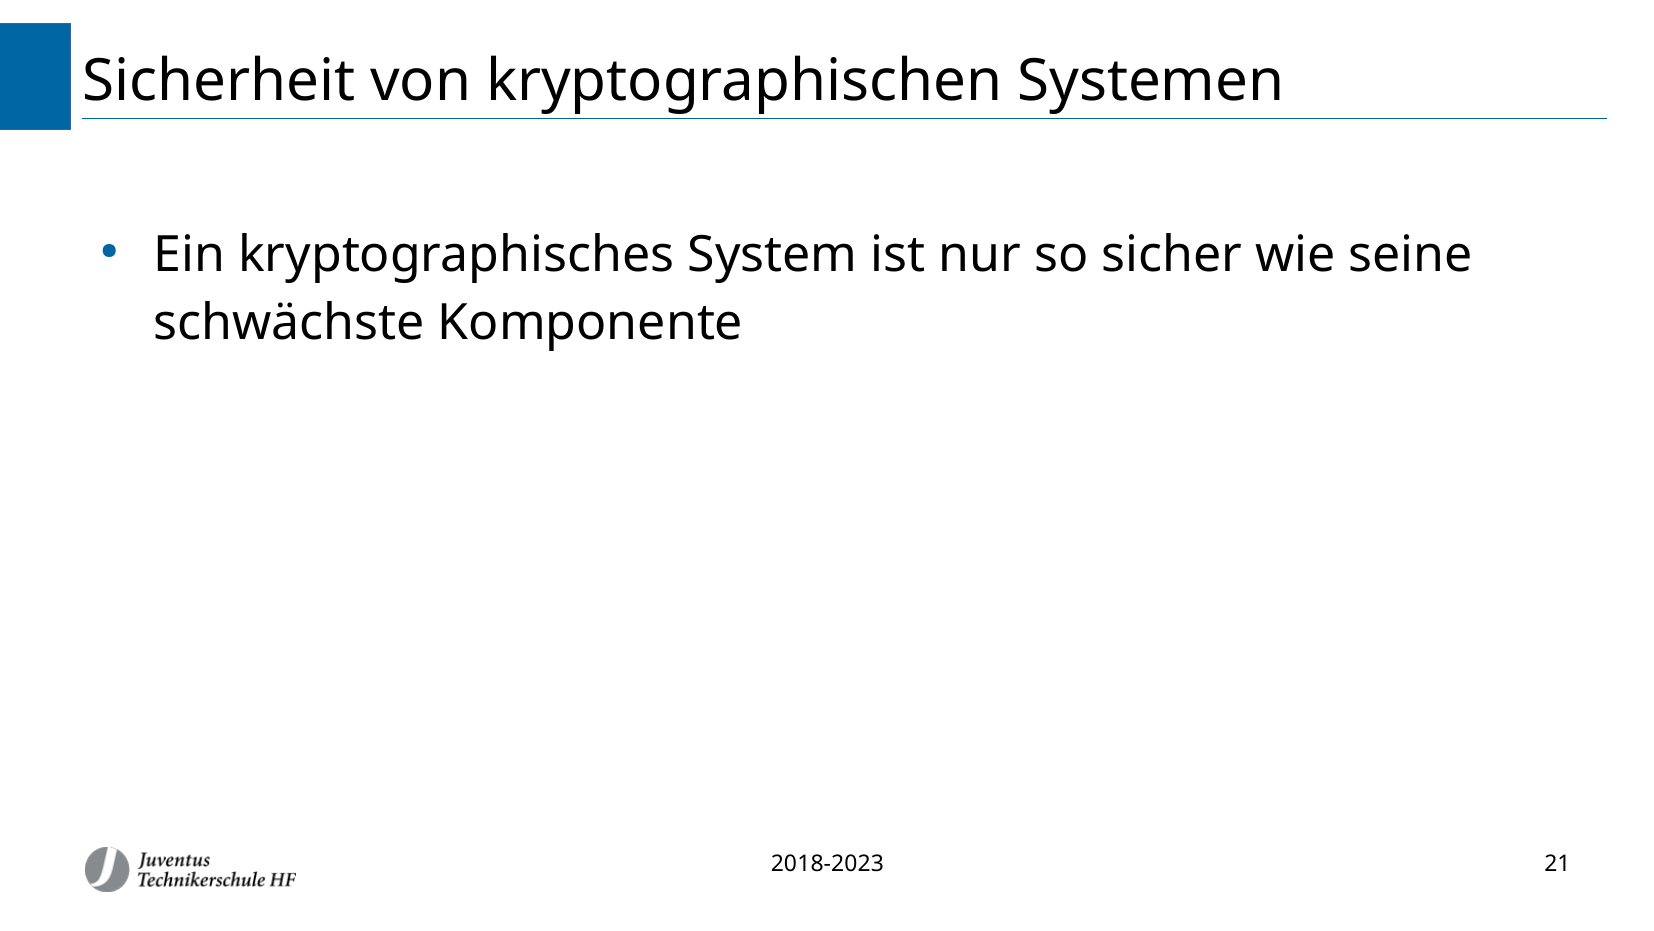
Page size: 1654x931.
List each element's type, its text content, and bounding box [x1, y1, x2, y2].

title Sicherheit von kryptographischen Systemen [82, 37, 1571, 119]
list Ein kryptographisches System ist nur so sicher wie seine schwächste Komponente [82, 217, 1571, 758]
picture [85, 847, 296, 892]
